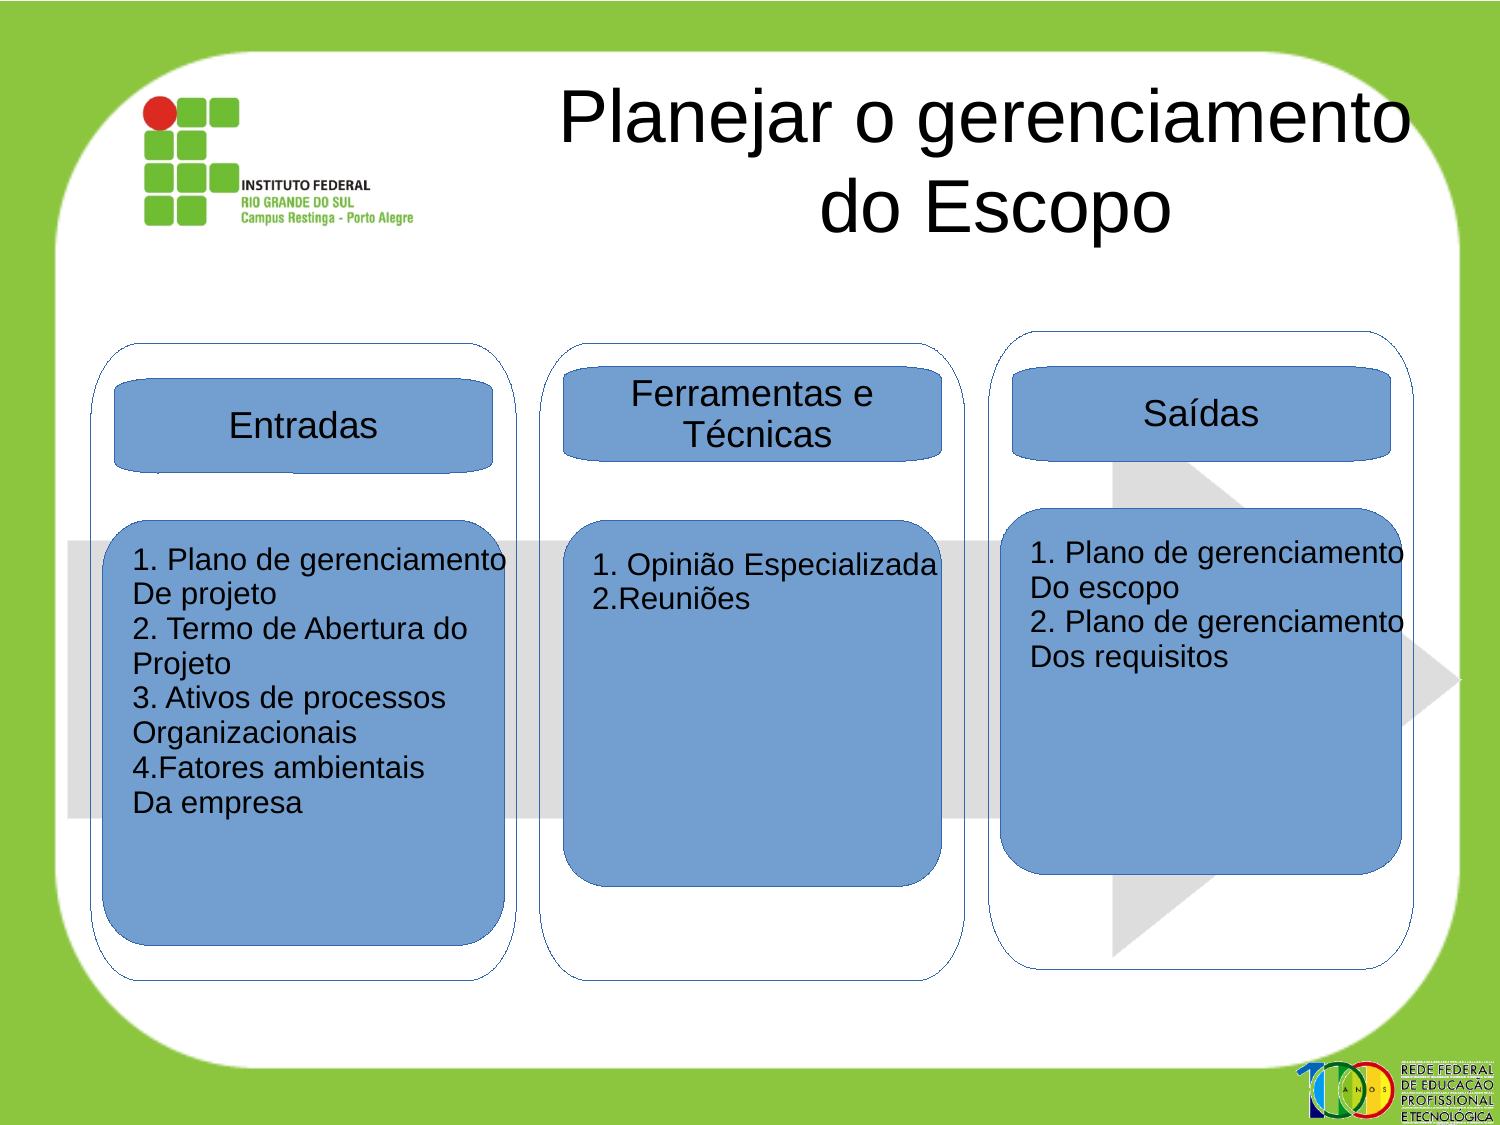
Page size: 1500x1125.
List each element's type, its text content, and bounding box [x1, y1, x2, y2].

text_box [496, 540, 516, 819]
text_box 1. Plano de gerenciamento De projeto 2. Termo de Abertura do Projeto 3. Ativos de processos Organizacionais 4.Fatores ambientais Da empresa [102, 520, 505, 946]
text_box [1402, 632, 1413, 727]
text_box [517, 540, 539, 819]
text_box [1112, 875, 1216, 958]
text_box [91, 540, 111, 819]
text_box [1414, 642, 1462, 718]
text_box [1112, 462, 1246, 508]
text_box [965, 540, 988, 819]
text_box Ferramentas e Técnicas [563, 366, 942, 462]
text_box Entradas [114, 378, 493, 474]
text_box 1. Opinião Especializada 2.Reuniões [563, 520, 942, 887]
text_box [935, 540, 964, 819]
text_box [67, 540, 90, 819]
title Planejar o gerenciamento do Escopo [507, 60, 1500, 249]
picture [0, 1, 1500, 1125]
text_box Saídas [1012, 366, 1391, 462]
text_box [540, 540, 569, 819]
text_box [989, 540, 1001, 819]
text_box Termo de Abertura do Projeto [992, 563, 1000, 713]
text_box 1. Plano de gerenciamento Do escopo 2. Plano de gerenciamento Dos requisitos [1000, 508, 1402, 875]
